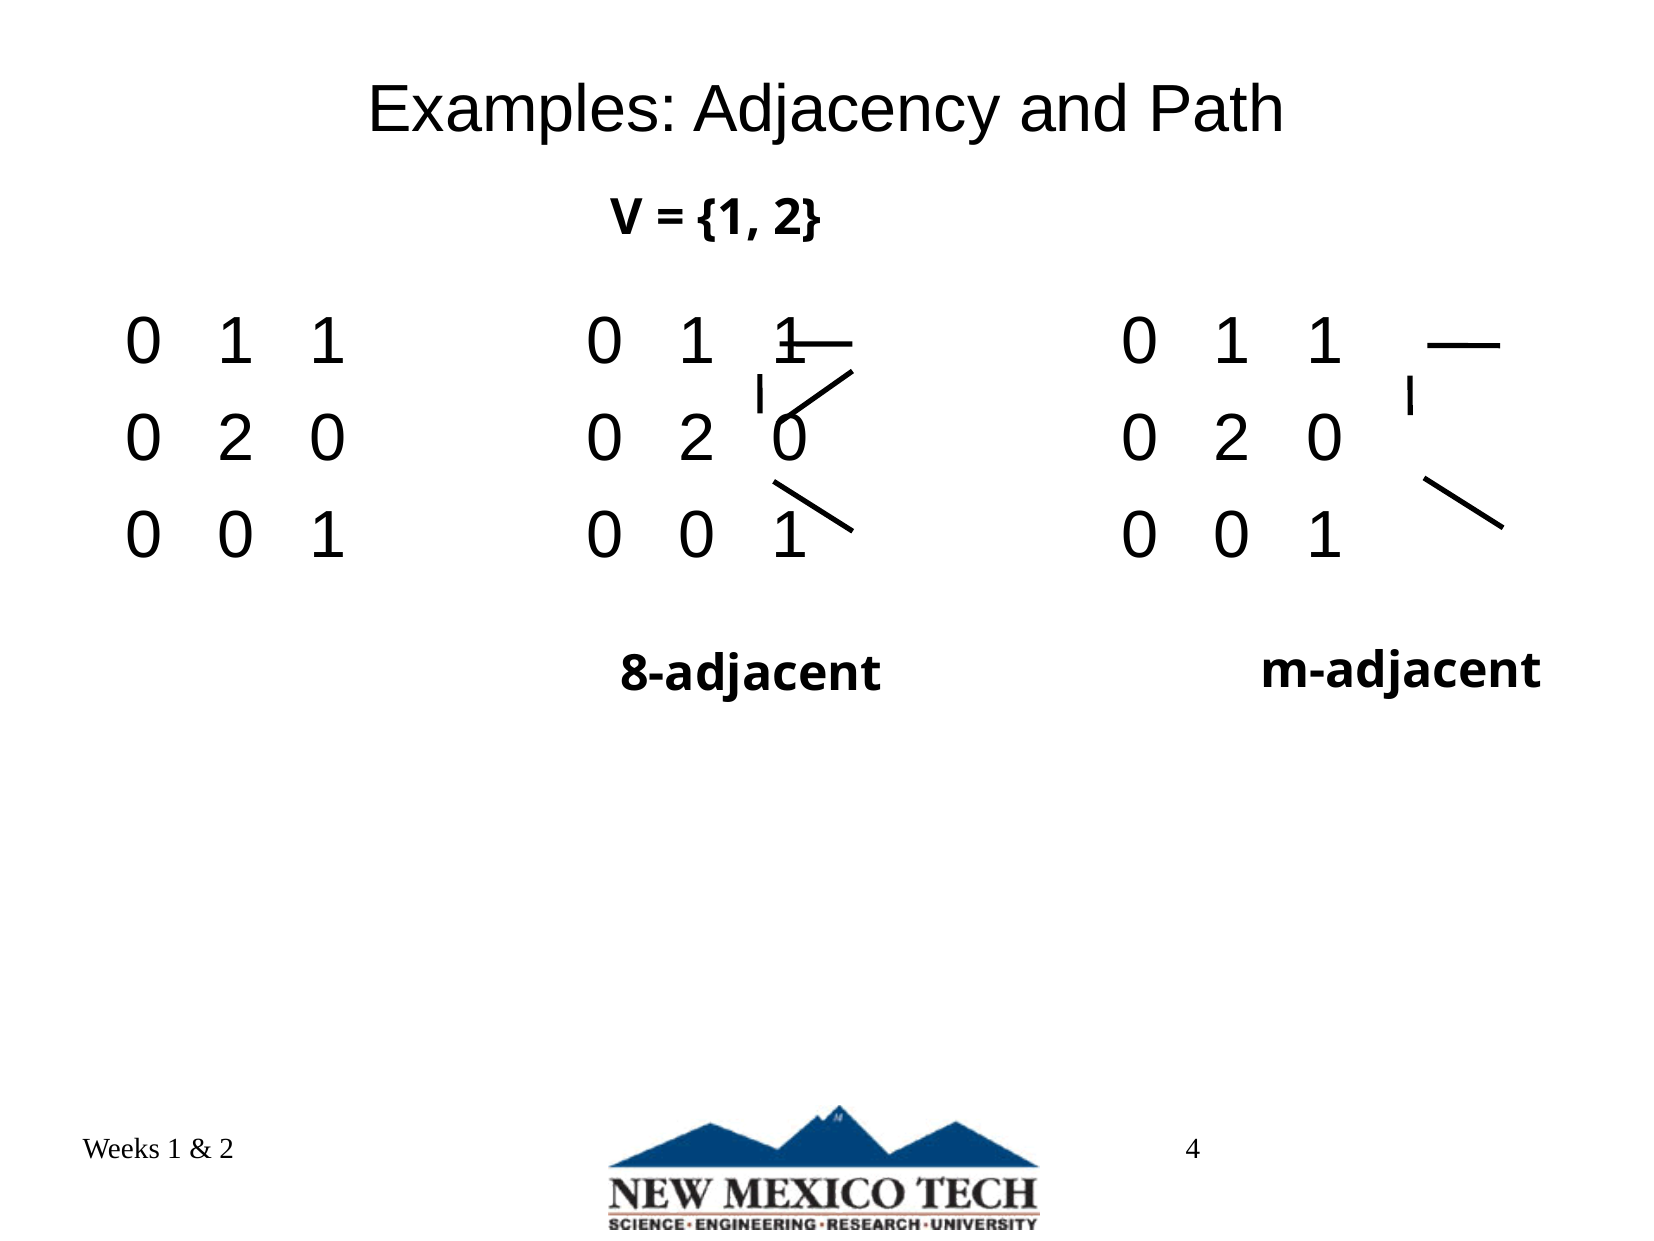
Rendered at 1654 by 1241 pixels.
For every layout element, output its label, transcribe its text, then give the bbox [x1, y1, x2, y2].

picture [608, 1105, 1040, 1230]
text_box m-adjacent [1245, 626, 1558, 779]
title Examples: Adjacency and Path [54, 41, 1599, 248]
text_box V = {1, 2} [596, 173, 837, 326]
list 0 1 1 0 1 1 0 1 1 0 2 0 0 2 0 0 2 0 0 0 1 0 0 1 0 0 1 [54, 289, 1599, 1103]
text_box 8-adjacent [605, 629, 898, 714]
text_box [1185, 1129, 1571, 1216]
text_box Weeks 1 & 2 [82, 1129, 468, 1216]
